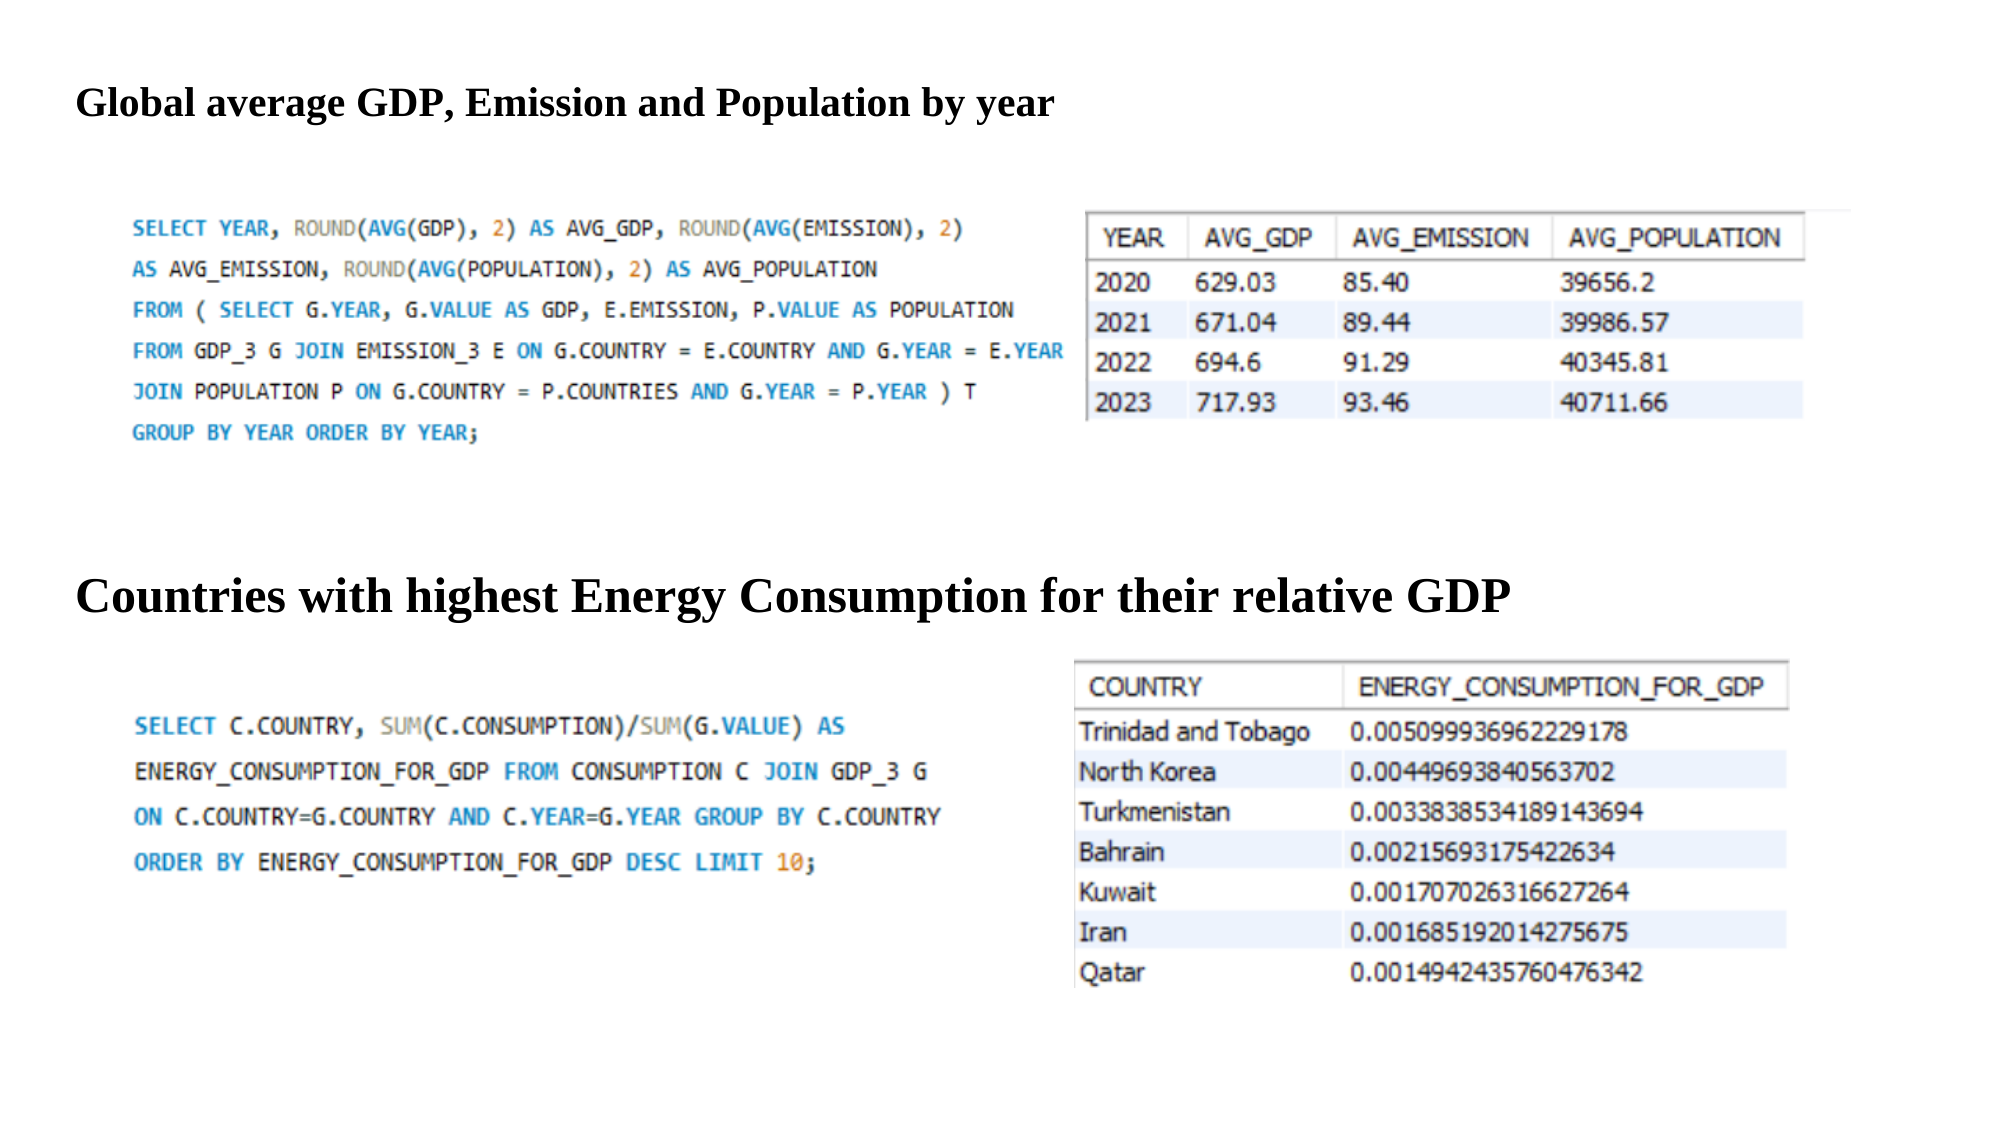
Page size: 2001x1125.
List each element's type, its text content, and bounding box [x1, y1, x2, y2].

picture [1074, 659, 1790, 988]
picture [125, 209, 1851, 466]
picture [125, 699, 951, 912]
text_box Countries with highest Energy Consumption for their relative GDP [75, 562, 1588, 624]
title Global average GDP, Emission and Population by year [75, 75, 1829, 126]
